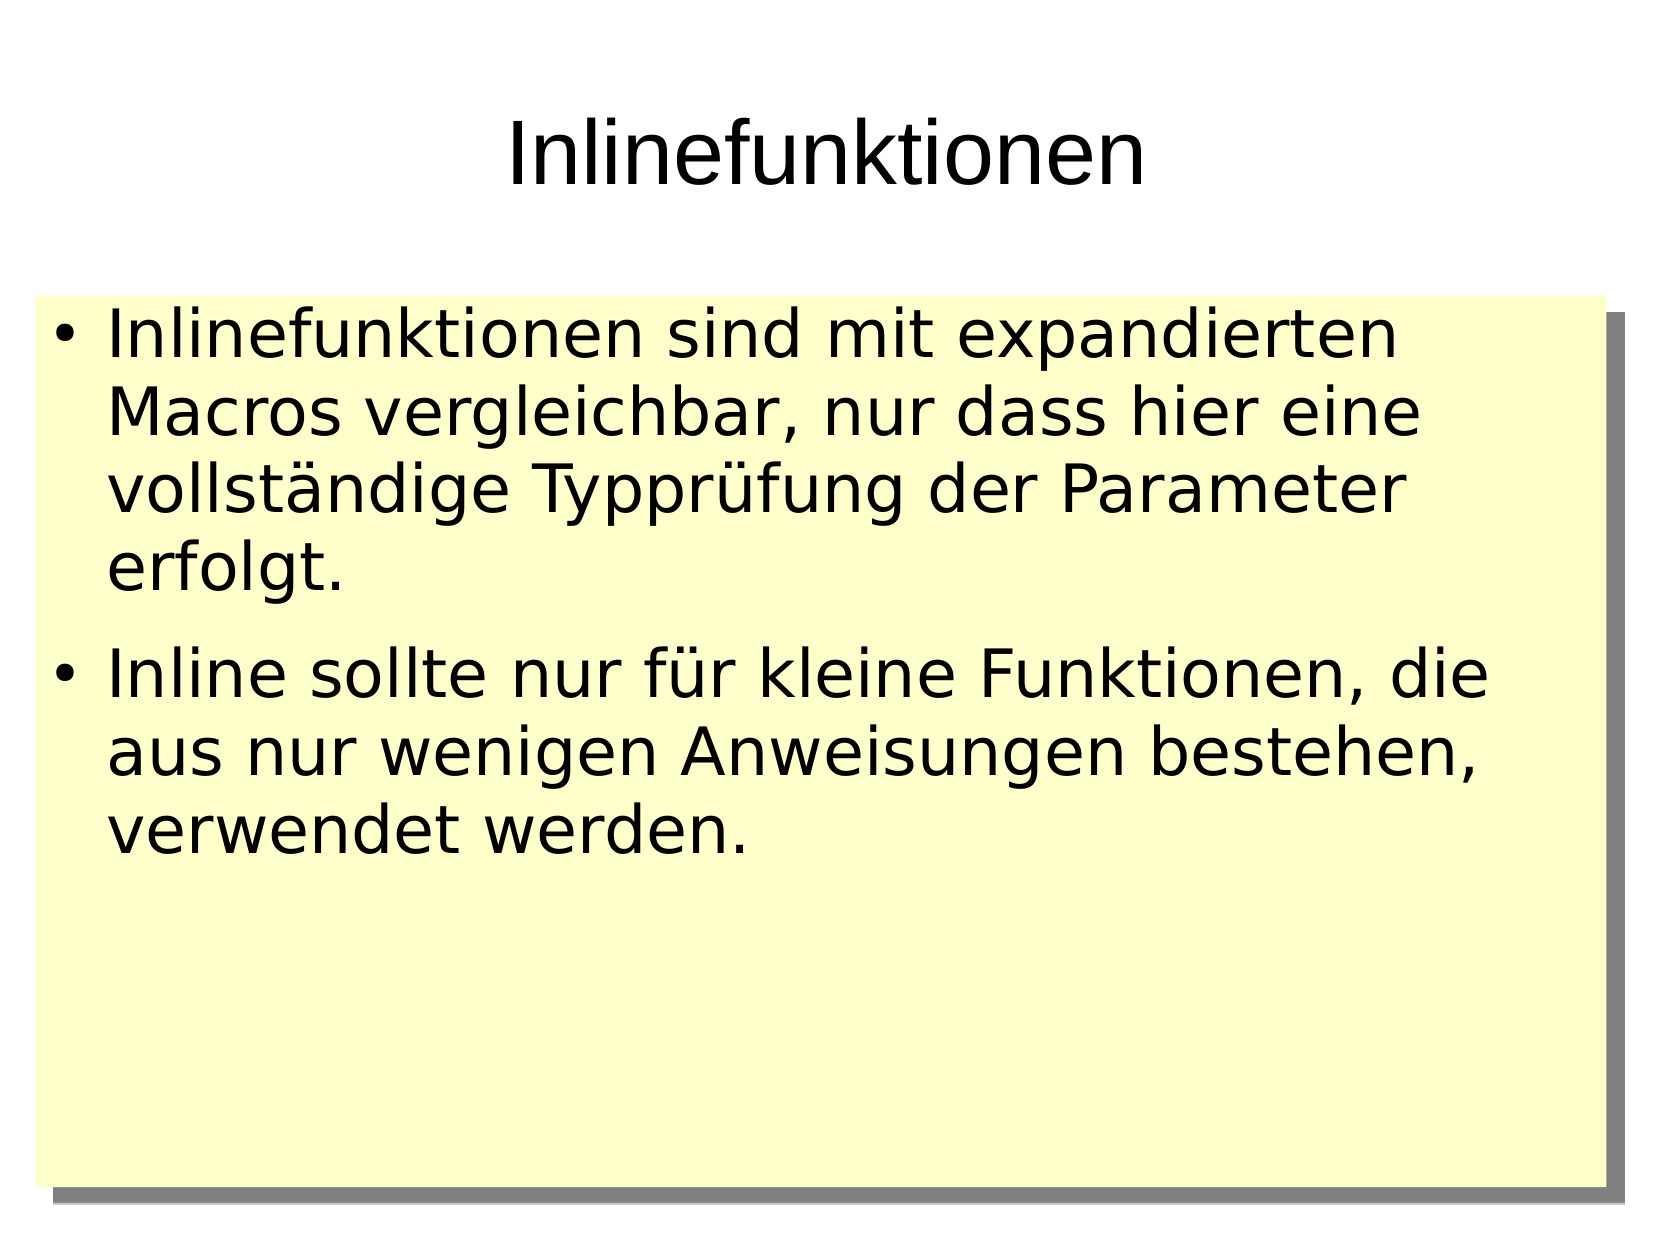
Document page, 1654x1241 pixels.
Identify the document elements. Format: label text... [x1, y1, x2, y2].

title Inlinefunktionen [82, 49, 1571, 257]
list Inlinefunktionen sind mit expandierten Macros vergleichbar, nur dass hier eine vollständige Typprüfung der Parameter erfolgt. Inline sollte nur für kleine Funktionen, die aus nur wenigen Anweisungen bestehen, verwendet werden. [35, 295, 1607, 1188]
